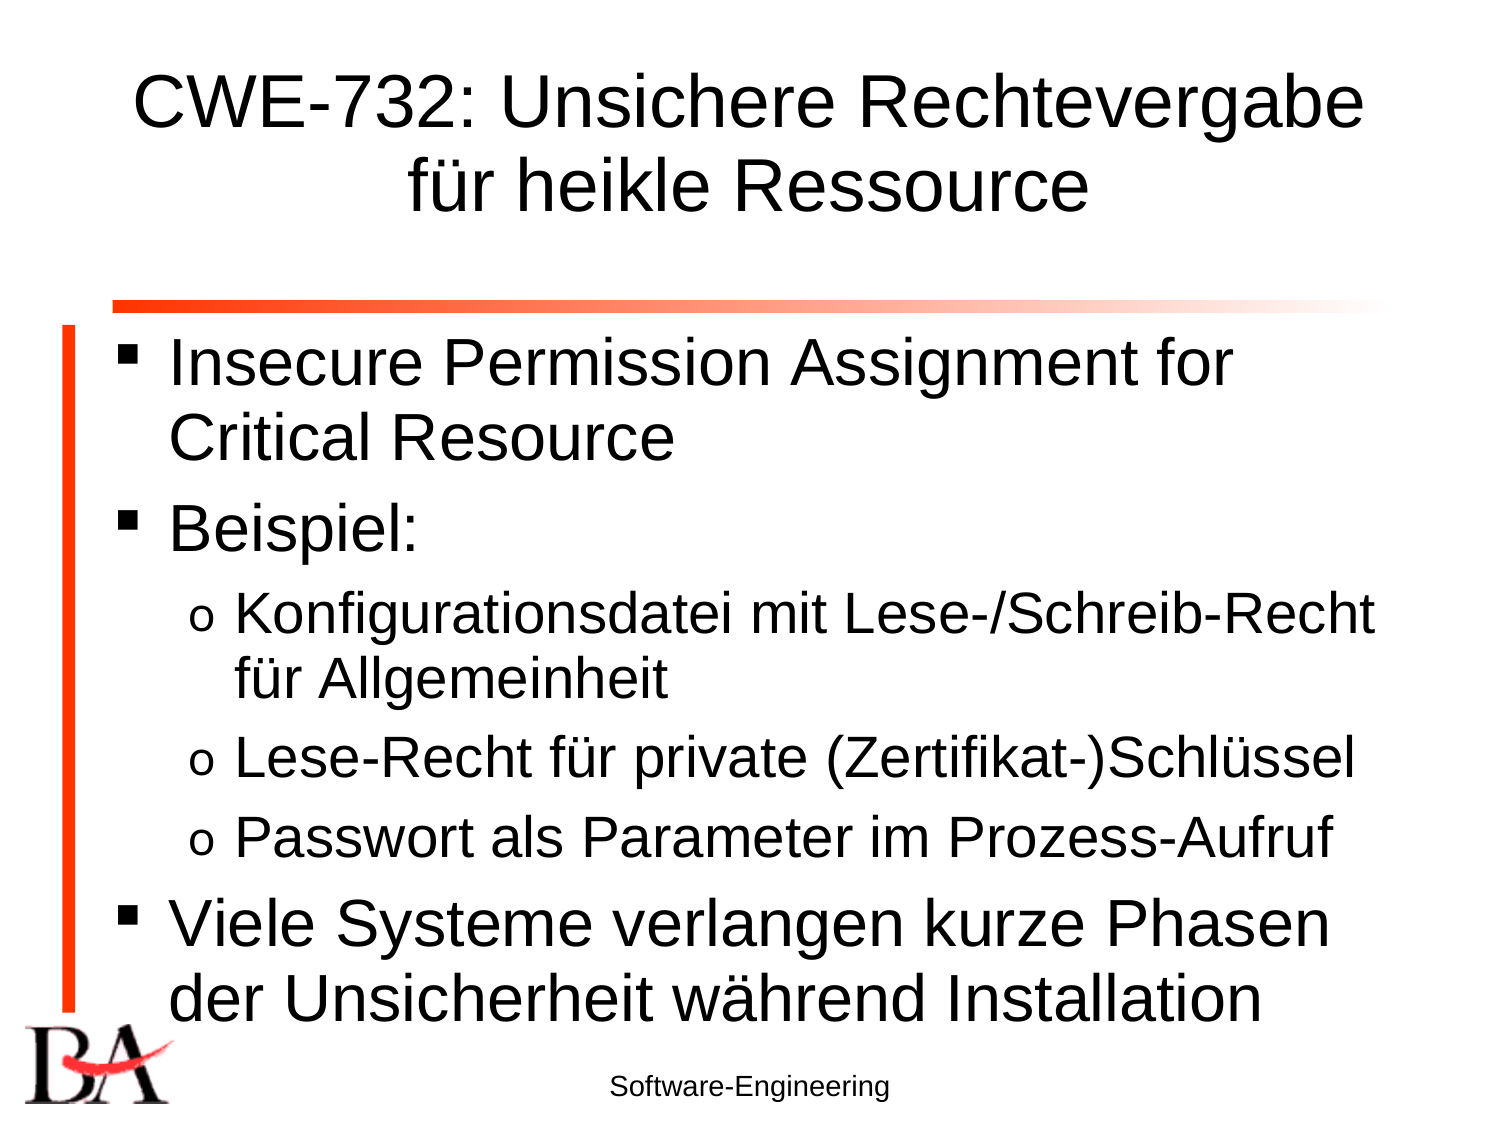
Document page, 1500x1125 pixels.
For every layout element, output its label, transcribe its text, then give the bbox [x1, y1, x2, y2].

list Insecure Permission Assignment for Critical Resource Beispiel: Konfigurationsdatei mit Lese-/Schreib-Recht für Allgemeinheit Lese-Recht für private (Zertifikat-)Schlüssel Passwort als Parameter im Prozess-Aufruf Viele Systeme verlangen kurze Phasen der Unsicherheit während Installation [112, 324, 1388, 1036]
title CWE-732: Unsichere Rechtevergabe für heikle Ressource [112, 28, 1388, 259]
picture [24, 1024, 175, 1104]
